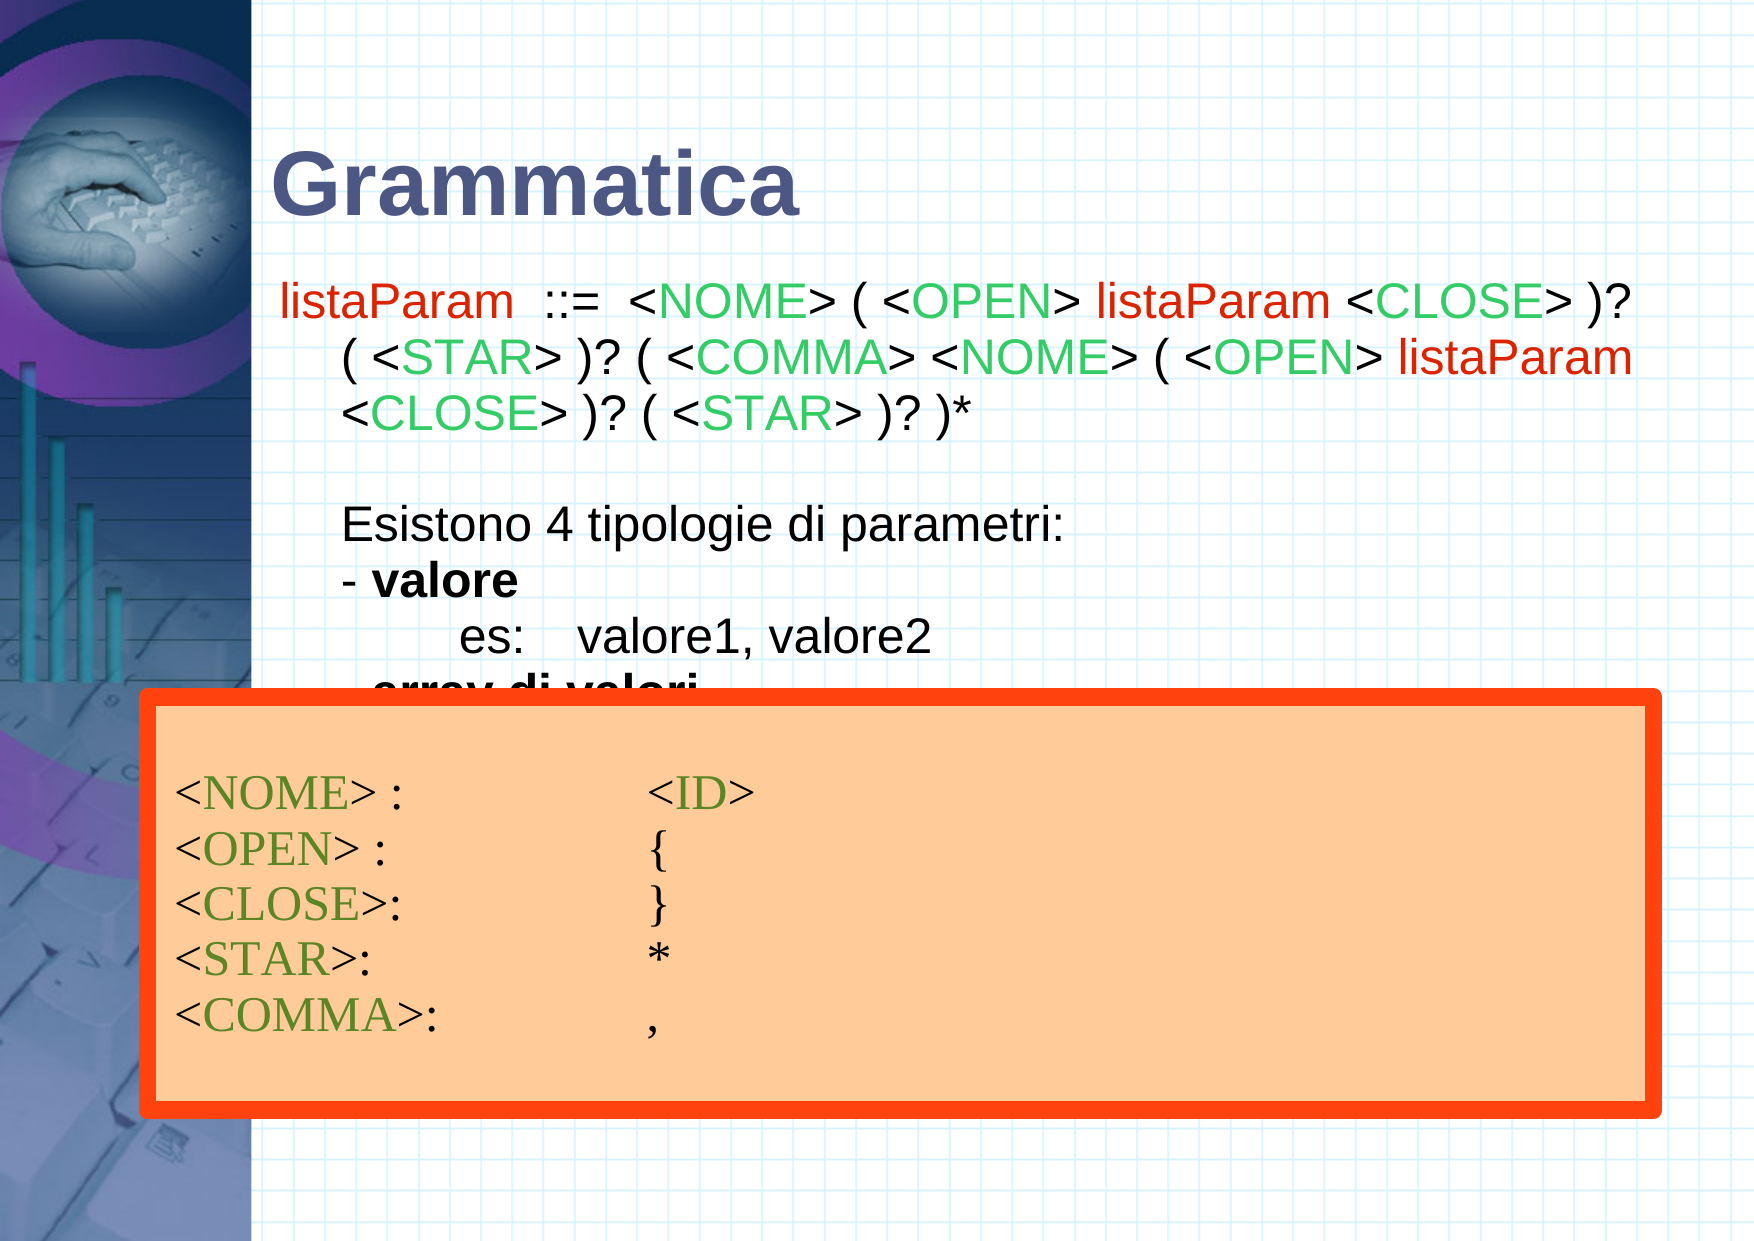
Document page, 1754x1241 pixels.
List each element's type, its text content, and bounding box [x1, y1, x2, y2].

list listaParam ::= <NOME> ( <OPEN> listaParam <CLOSE> )? ( <STAR> )? ( <COMMA> <NOME> ( <OPEN> listaParam <CLOSE> )? ( <STAR> )? )* Esistono 4 tipologie di parametri: - valore es: valore1, valore2 - array di valori es: valore1* - struttura es: canale{attr1, attr2, attr3*} - array di strutture es: canale{attr1, attr2, attr3*}* [270, 273, 1740, 1140]
picture [0, 0, 1754, 1241]
title Grammatica [270, 123, 1740, 244]
text_box <NOME> : <ID> <OPEN> : { <CLOSE>: } <STAR>: * <COMMA>: , [147, 696, 1654, 1111]
